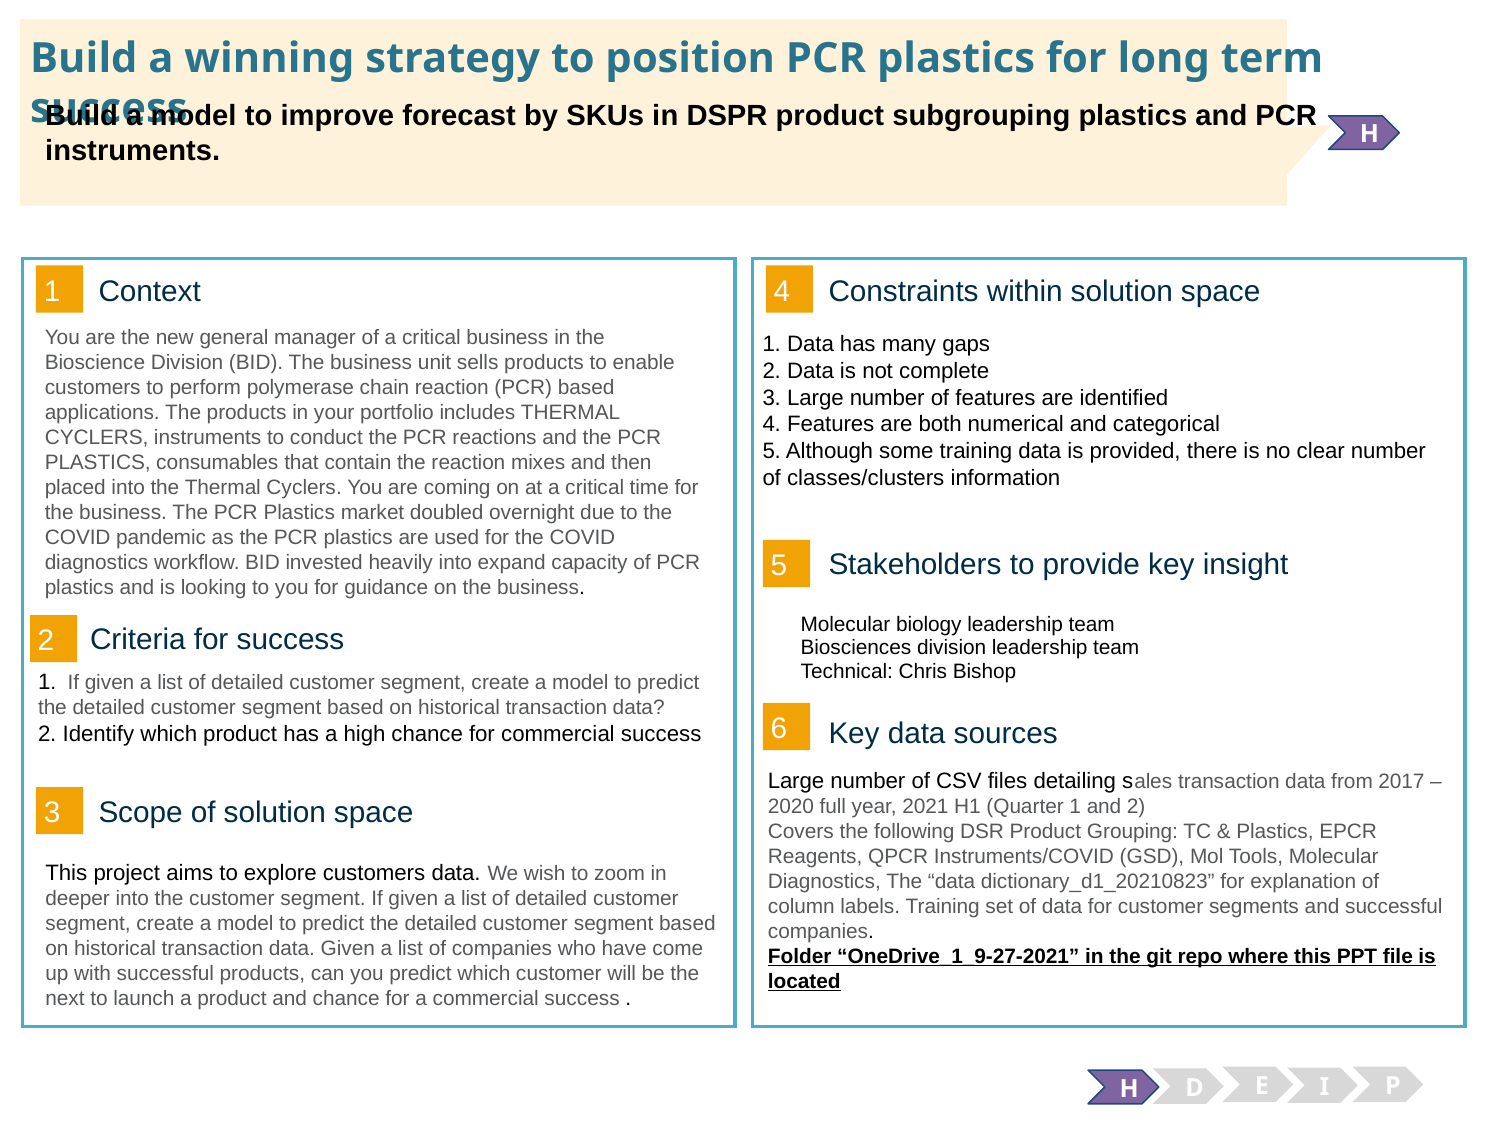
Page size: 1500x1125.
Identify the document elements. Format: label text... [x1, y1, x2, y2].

text_box Scope of solution space [98, 812, 689, 829]
text_box Key data sources [828, 705, 1419, 759]
text_box Stakeholders to provide key insight [828, 539, 1419, 586]
text_box [752, 258, 1465, 1027]
text_box 3 [35, 812, 84, 835]
text_box This project aims to explore customers data. We wish to zoom in deeper into the customer segment. If given a list of detailed customer segment, create a model to predict the detailed customer segment based on historical transaction data. Given a list of companies who have come up with successful products, can you predict which customer will be the next to launch a product and chance for a commercial success . [30, 850, 740, 974]
text_box 1. If given a list of detailed customer segment, create a model to predict the detailed customer segment based on historical transaction data? 2. Identify which product has a high chance for commercial success [23, 659, 733, 812]
text_box [22, 258, 736, 1027]
text_box Build a model to improve forecast by SKUs in DSPR product subgrouping plastics and PCR instruments. [30, 88, 1439, 170]
text_box 5 [762, 539, 811, 588]
text_box Constraints within solution space [828, 270, 1419, 308]
text_box H [1088, 1070, 1159, 1104]
text_box 1. Data has many gaps 2. Data is not complete 3. Large number of features are identified 4. Features are both numerical and categorical 5. Although some training data is provided, there is no clear number of classes/clusters information [747, 322, 1457, 500]
text_box P [1352, 1066, 1424, 1103]
text_box D [1152, 1068, 1224, 1104]
text_box Molecular biology leadership team Biosciences division leadership team Technical: Chris Bishop [785, 605, 1302, 691]
text_box I [1287, 1067, 1358, 1103]
text_box 1 [35, 265, 84, 313]
text_box Large number of CSV files detailing sales transaction data from 2017 – 2020 full year, 2021 H1 (Quarter 1 and 2) Covers the following DSR Product Grouping: TC & Plastics, EPCR Reagents, QPCR Instruments/COVID (GSD), Mol Tools, Molecular Diagnostics, The “data dictionary_d1_20210823” for explanation of column labels. Training set of data for customer segments and successful companies. Folder “OneDrive_1_9-27-2021” in the git repo where this PPT file is located [753, 759, 1463, 1012]
text_box [19, 19, 1291, 206]
text_box Criteria for success [90, 615, 680, 659]
text_box Context [98, 270, 689, 308]
text_box 6 [762, 702, 811, 751]
text_box Build a winning strategy to position PCR plastics for long term success [30, 31, 1473, 82]
text_box 4 [765, 265, 813, 313]
text_box E [1222, 1066, 1294, 1103]
text_box You are the new general manager of a critical business in the Bioscience Division (BID). The business unit sells products to enable customers to perform polymerase chain reaction (PCR) based applications. The products in your portfolio includes THERMAL CYCLERS, instruments to conduct the PCR reactions and the PCR PLASTICS, consumables that contain the reaction mixes and then placed into the Thermal Cyclers. You are coming on at a critical time for the business. The PCR Plastics market doubled overnight due to the COVID pandemic as the PCR plastics are used for the COVID diagnostics workflow. BID invested heavily into expand capacity of PCR plastics and is looking to you for guidance on the business. [29, 316, 725, 572]
text_box 2 [30, 615, 78, 659]
